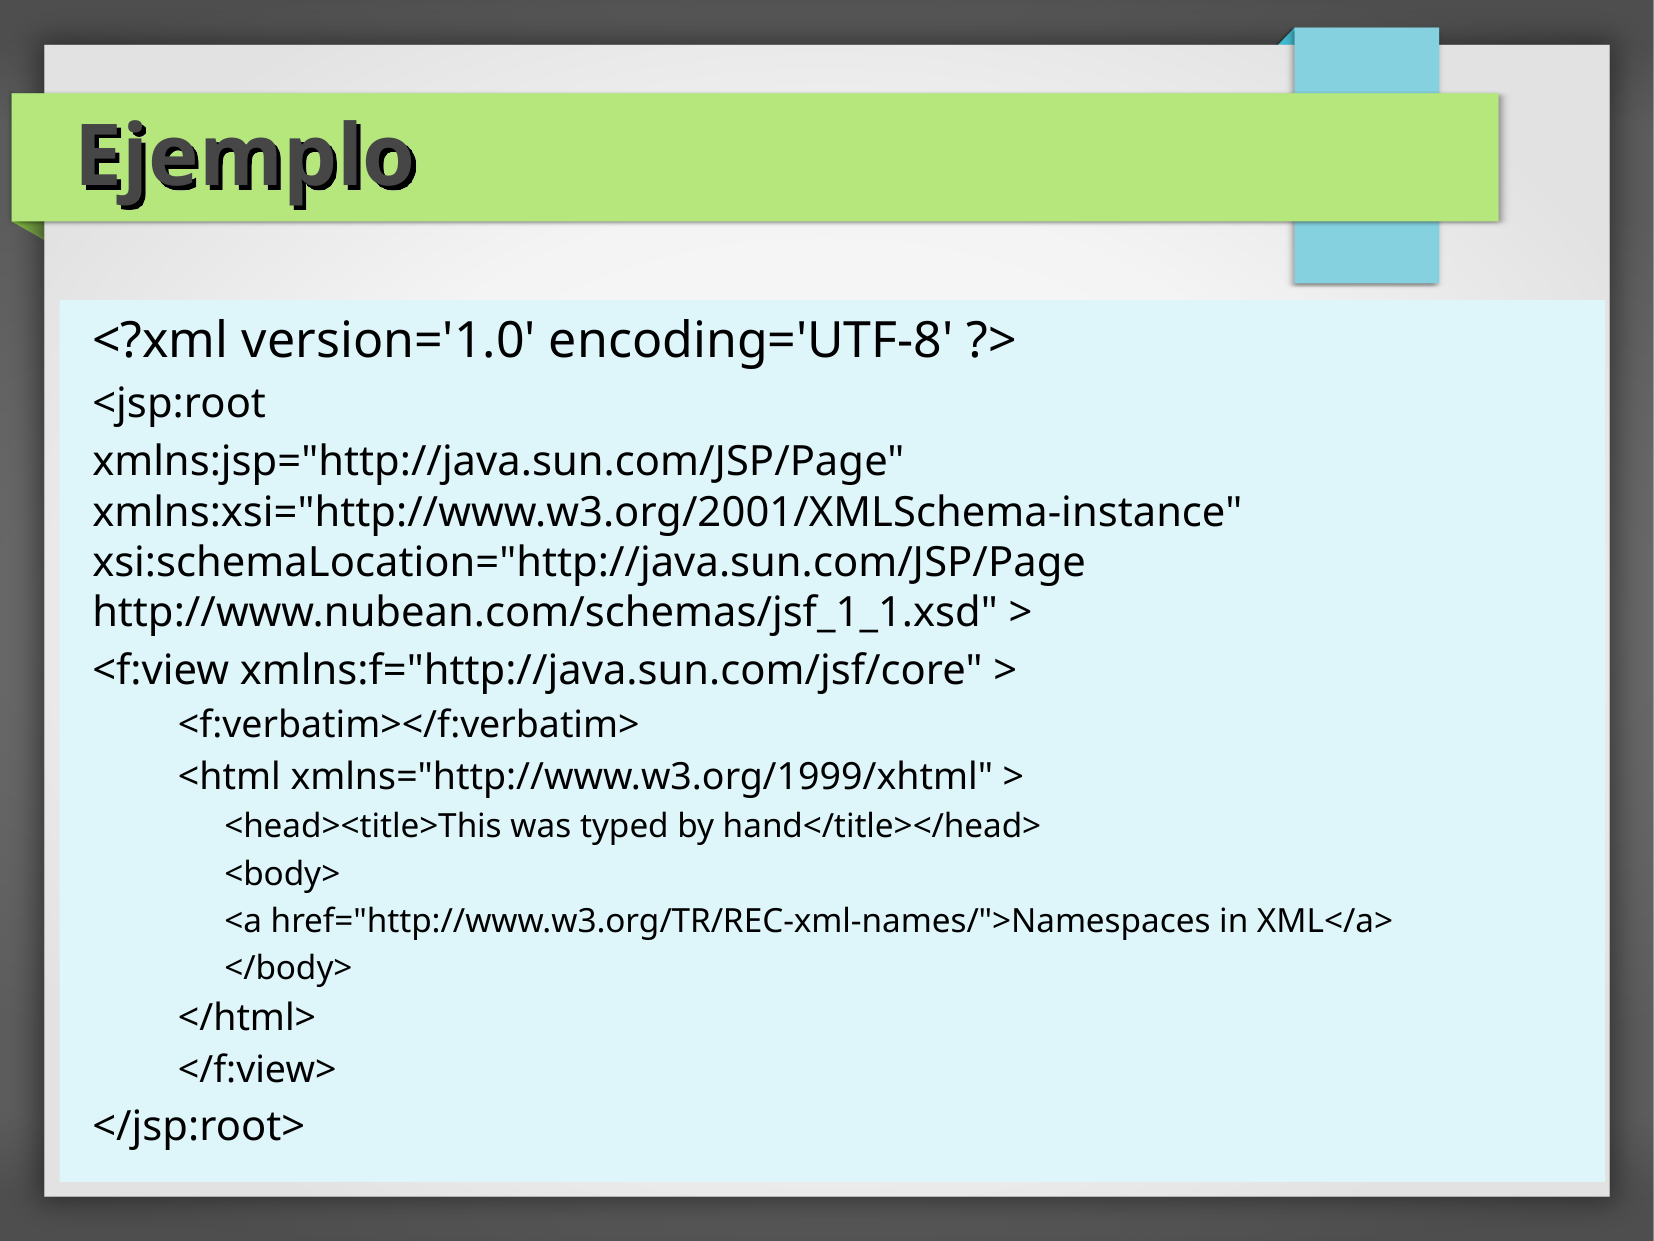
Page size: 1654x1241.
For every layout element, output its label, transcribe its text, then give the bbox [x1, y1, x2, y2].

list <?xml version='1.0' encoding='UTF-8' ?> <jsp:root xmlns:jsp="http://java.sun.com/JSP/Page" xmlns:xsi="http://www.w3.org/2001/XMLSchema-instance" xsi:schemaLocation="http://java.sun.com/JSP/Page http://www.nubean.com/schemas/jsf_1_1.xsd" > <f:view xmlns:f="http://java.sun.com/jsf/core" > <f:verbatim></f:verbatim> <html xmlns="http://www.w3.org/1999/xhtml" > <head><title>This was typed by hand</title></head> <body> <a href="http://www.w3.org/TR/REC-xml-names/">Namespaces in XML</a> </body> </html> </f:view> </jsp:root> [59, 300, 1606, 1182]
picture [0, 0, 1654, 1241]
title Ejemplo [60, 48, 1549, 256]
